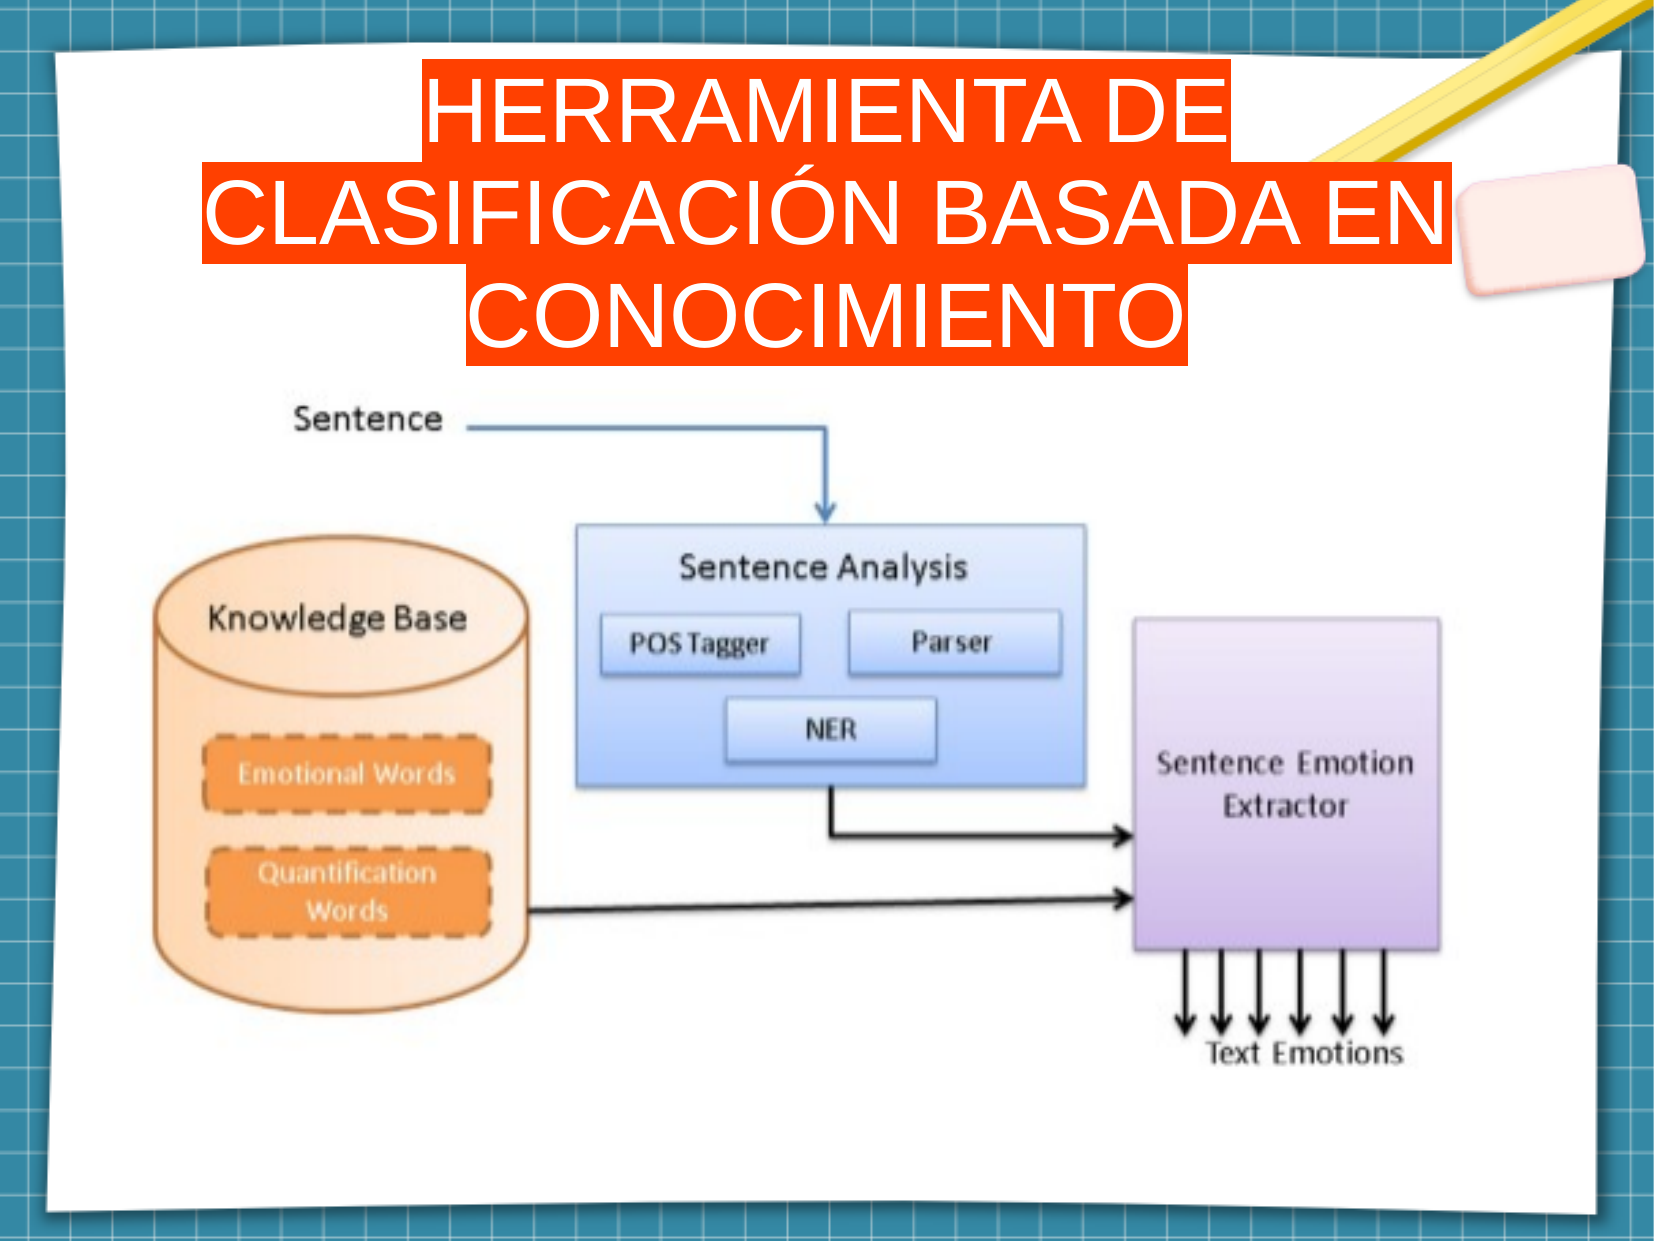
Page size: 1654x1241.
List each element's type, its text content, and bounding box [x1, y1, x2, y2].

picture [0, 0, 1654, 1241]
title HERRAMIENTA DE CLASIFICACIÓN BASADA EN CONOCIMIENTO [82, 59, 1571, 367]
